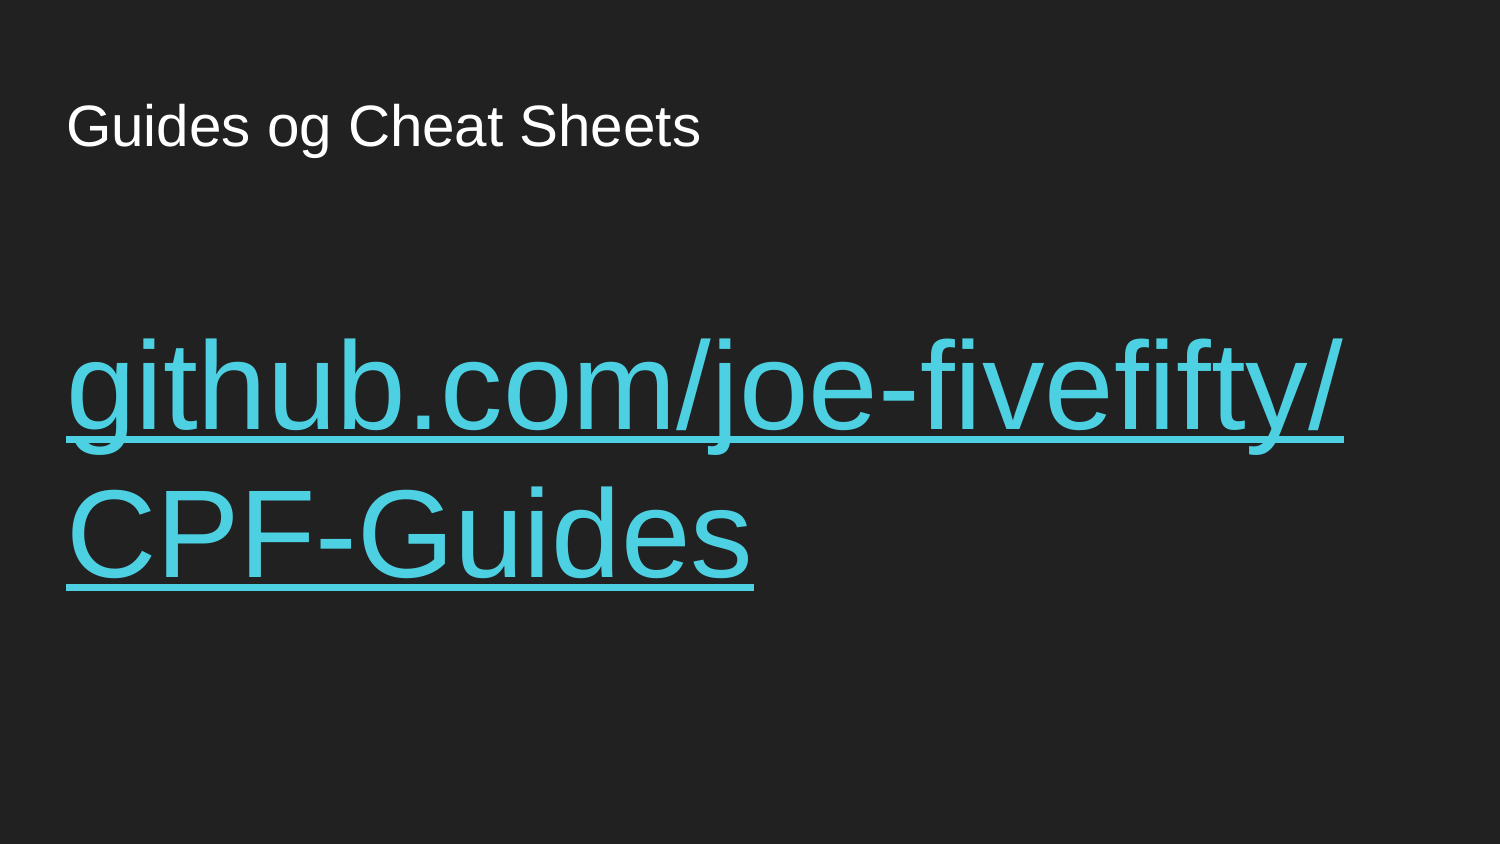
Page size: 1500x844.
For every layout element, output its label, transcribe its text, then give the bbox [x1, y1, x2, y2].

title Guides og Cheat Sheets [51, 72, 1449, 167]
list github.com/joe-fivefifty/CPF-Guides [51, 189, 1449, 750]
